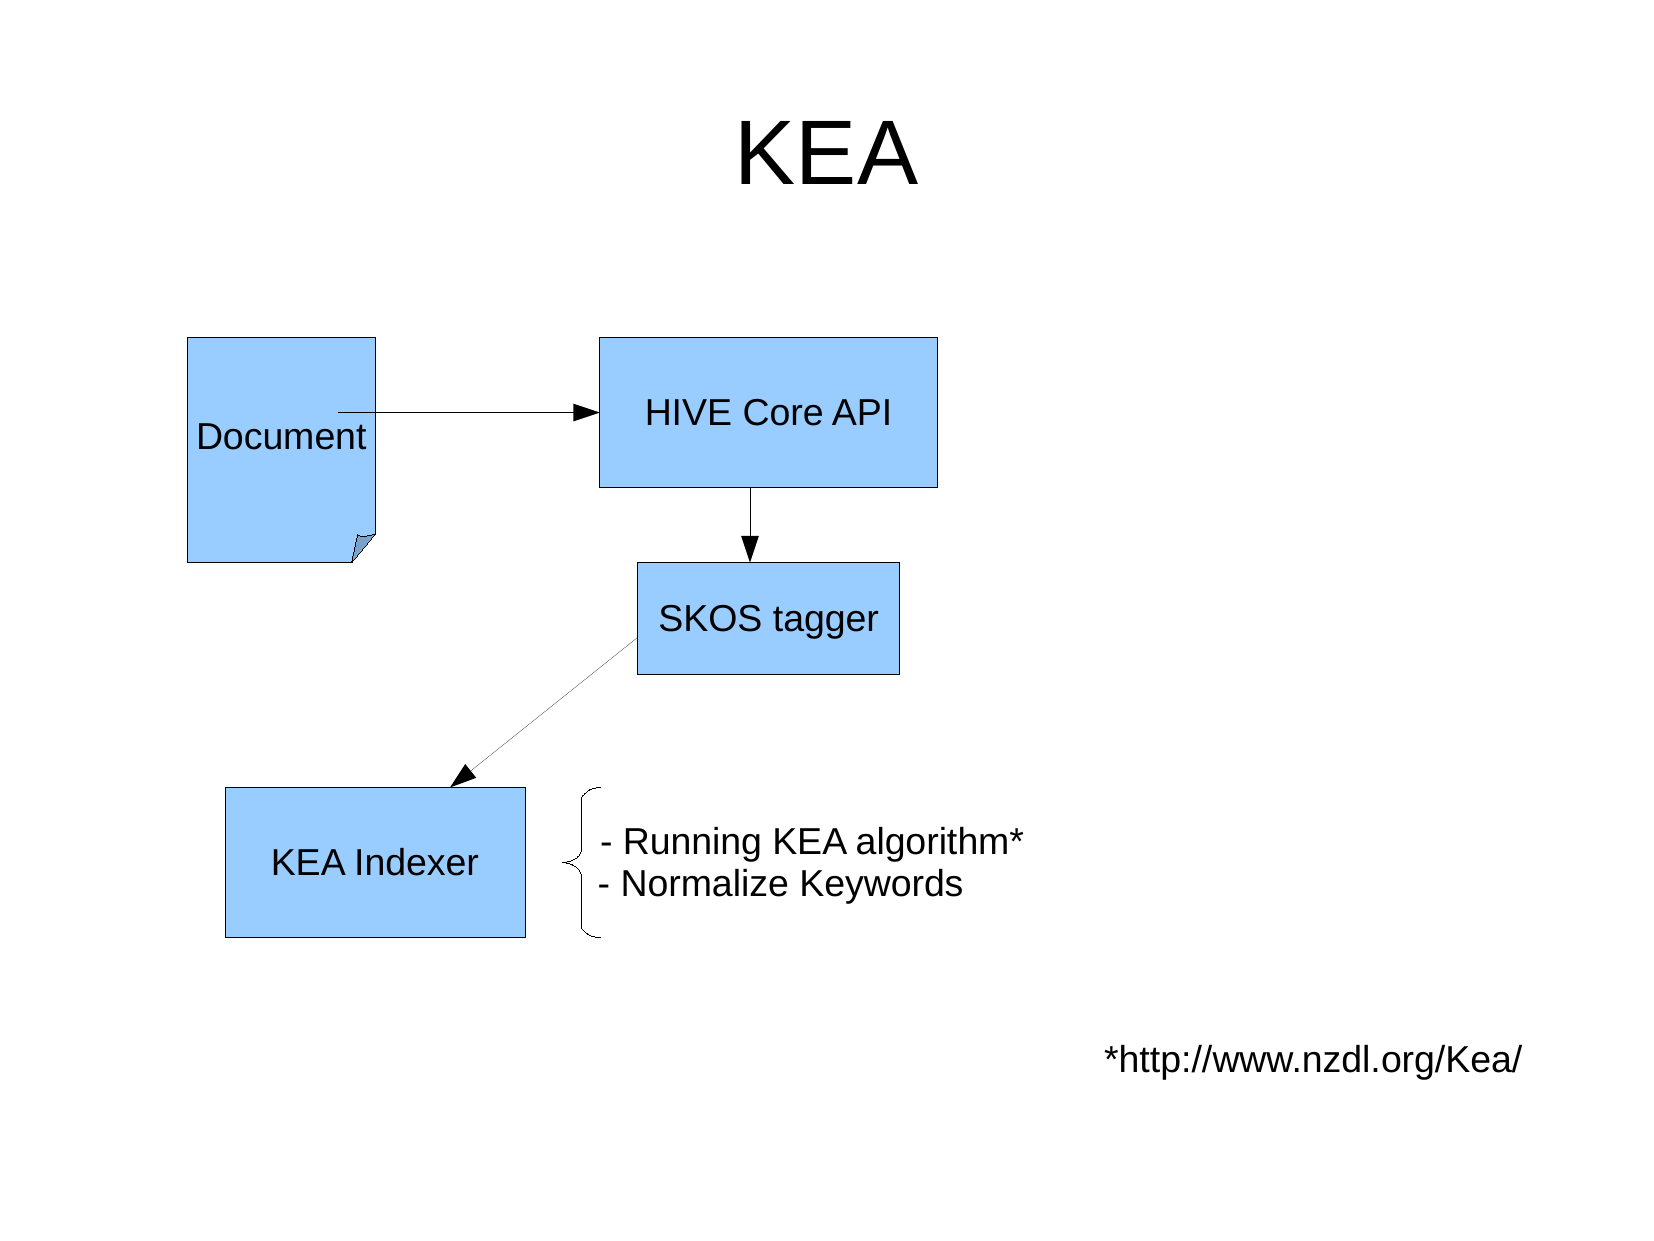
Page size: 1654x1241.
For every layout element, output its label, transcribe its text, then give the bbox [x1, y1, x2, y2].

title KEA [82, 56, 1571, 250]
text_box HIVE Core API [599, 337, 938, 488]
text_box SKOS tagger [637, 562, 900, 675]
text_box KEA Indexer [225, 787, 526, 938]
text_box Document [187, 337, 376, 563]
text_box - Running KEA algorithm* - Normalize Keywords [562, 787, 601, 938]
text_box *http://www.nzdl.org/Kea/ [1089, 1030, 1538, 1088]
